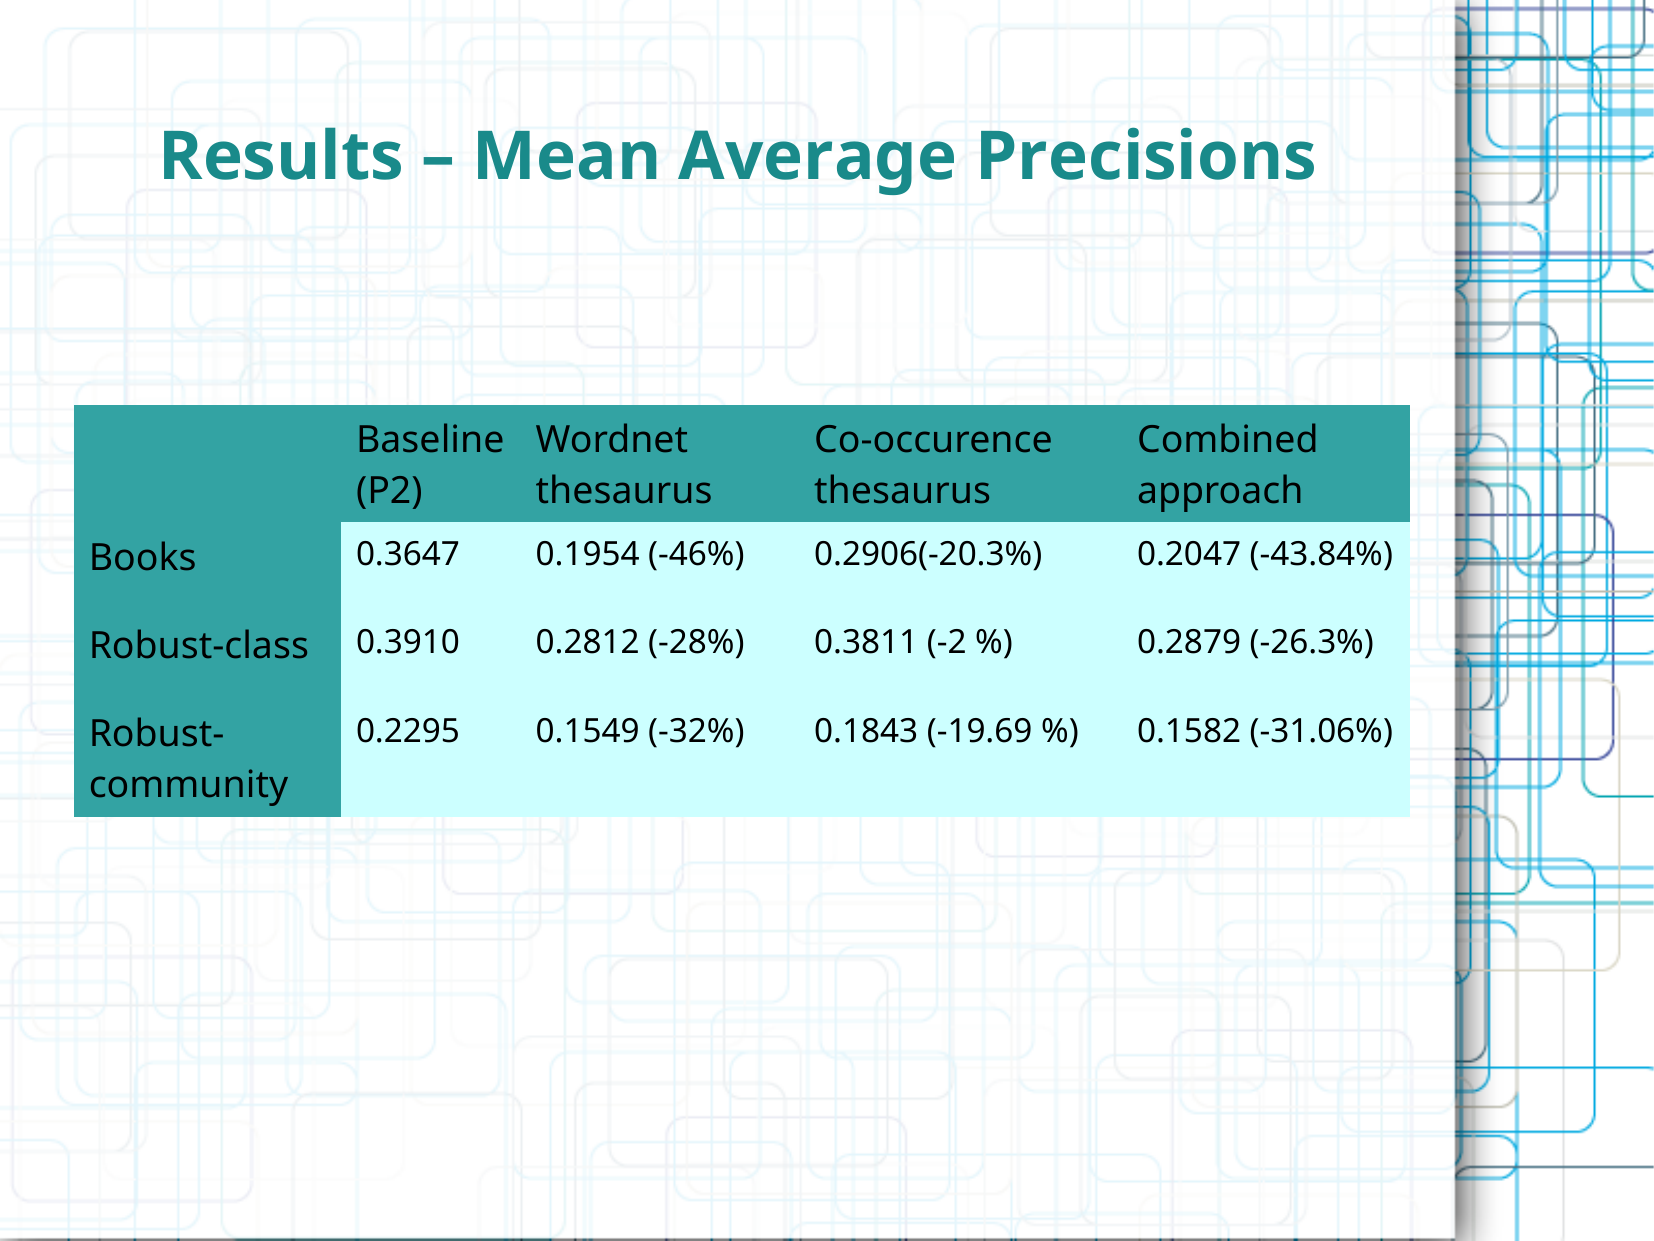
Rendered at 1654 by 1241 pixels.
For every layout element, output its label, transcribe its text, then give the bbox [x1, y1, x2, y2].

table_cell 0.1843 (-19.69 %) [799, 699, 1122, 817]
picture [0, 0, 1654, 1241]
table_cell Robust-class [74, 611, 341, 699]
table_cell 0.2812 (-28%) [521, 611, 799, 699]
table_cell 0.3910 [341, 611, 521, 699]
table_header [74, 405, 341, 522]
table_cell 0.2906(-20.3%) [799, 522, 1122, 611]
table_header Baseline (P2) [341, 405, 521, 522]
table_cell 0.2295 [341, 699, 521, 817]
table_cell 0.1549 (-32%) [521, 699, 799, 817]
table_header Combined approach [1122, 405, 1410, 522]
table_header Wordnet thesaurus [521, 405, 799, 522]
table_cell 0.3811 (-2 %) [799, 611, 1122, 699]
table_cell 0.3647 [341, 522, 521, 611]
table_cell 0.1582 (-31.06%) [1122, 699, 1410, 817]
table_cell Robust-community [74, 699, 341, 817]
table_cell 0.2047 (-43.84%) [1122, 522, 1410, 611]
table_cell Books [74, 522, 341, 611]
table_header Co-occurence thesaurus [799, 405, 1122, 522]
table_cell 0.1954 (-46%) [521, 522, 799, 611]
table_cell 0.2879 (-26.3%) [1122, 611, 1410, 699]
title Results – Mean Average Precisions [59, 49, 1418, 257]
